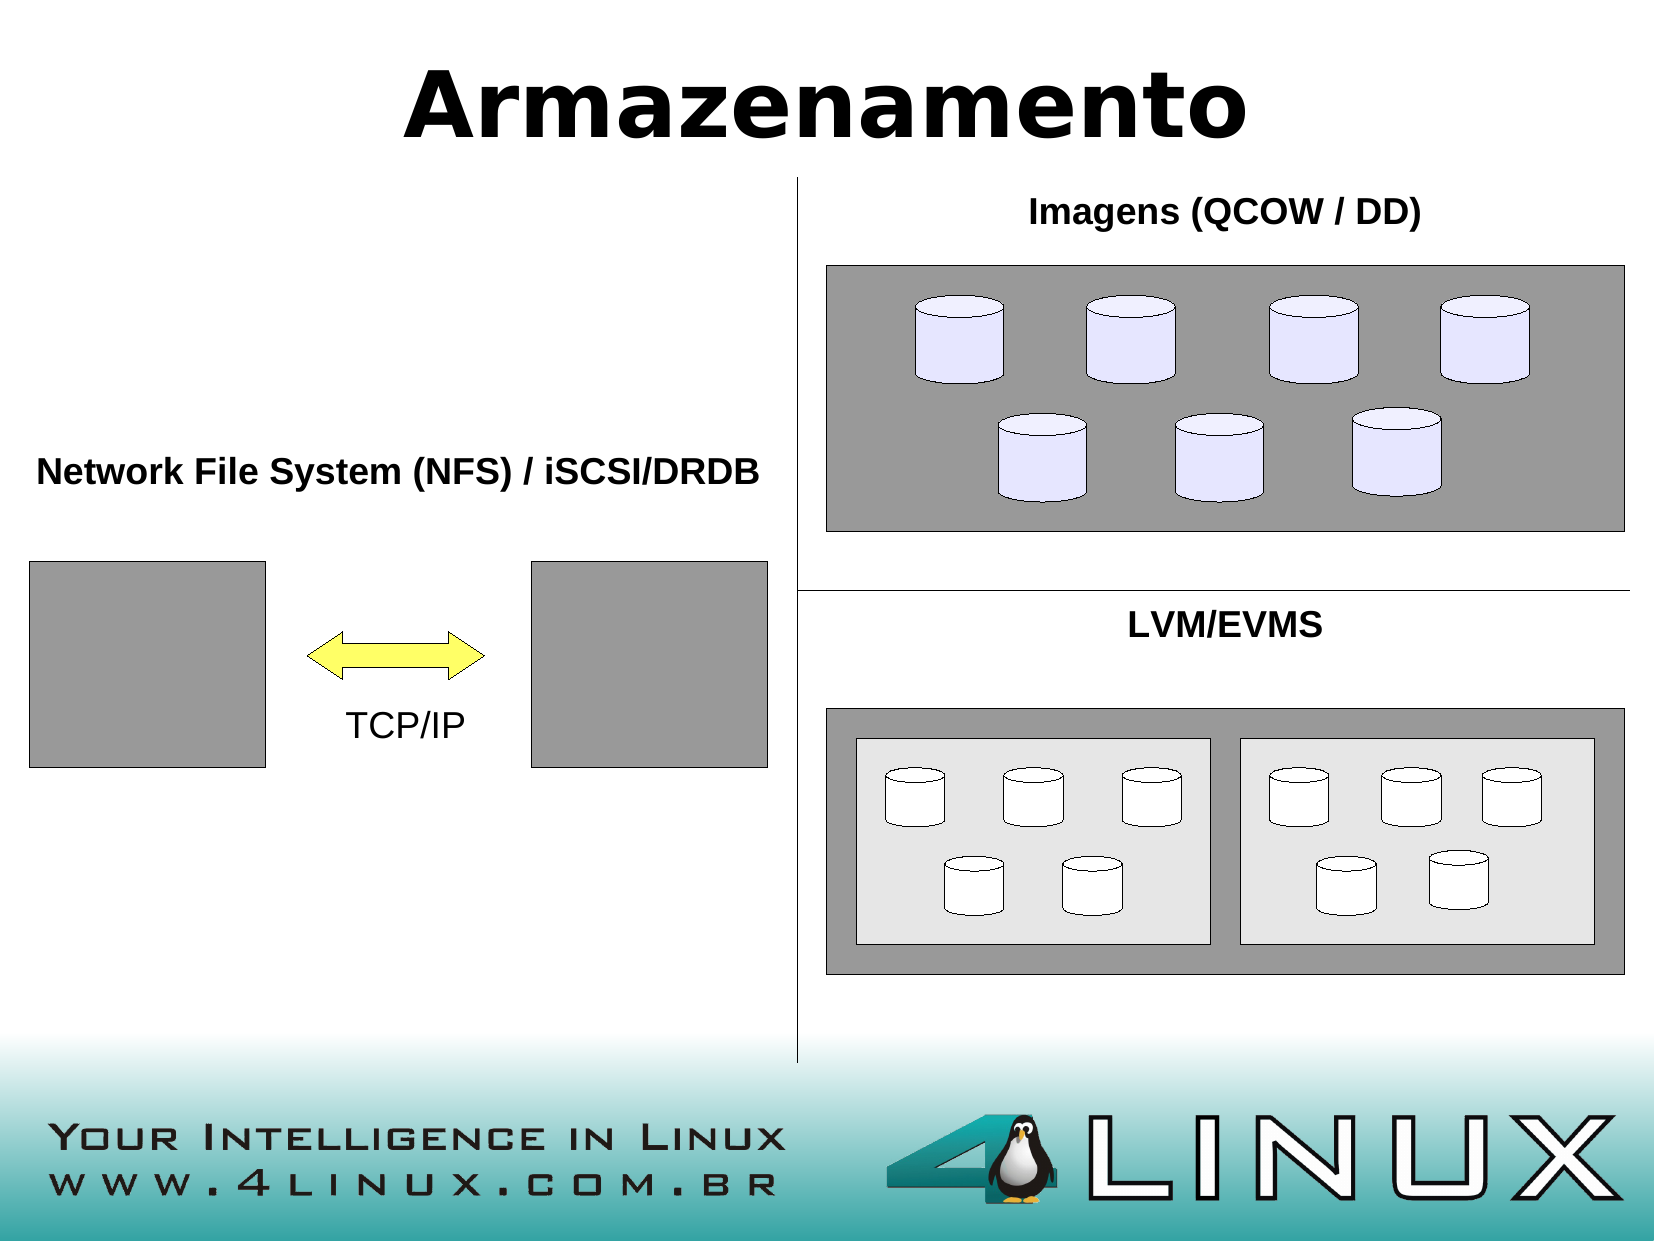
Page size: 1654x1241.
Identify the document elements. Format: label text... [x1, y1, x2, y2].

text_box [29, 561, 266, 768]
picture [47, 1121, 786, 1196]
text_box Imagens (QCOW / DD) [797, 183, 1654, 242]
text_box [826, 265, 1625, 532]
picture [885, 1104, 1625, 1211]
text_box [826, 708, 1625, 975]
title Armazenamento [82, 9, 1571, 202]
text_box TCP/IP [330, 696, 538, 756]
text_box Network File System (NFS) / iSCSI/DRDB [0, 442, 798, 545]
text_box [307, 631, 485, 680]
text_box [531, 561, 768, 768]
text_box LVM/EVMS [797, 596, 1654, 655]
